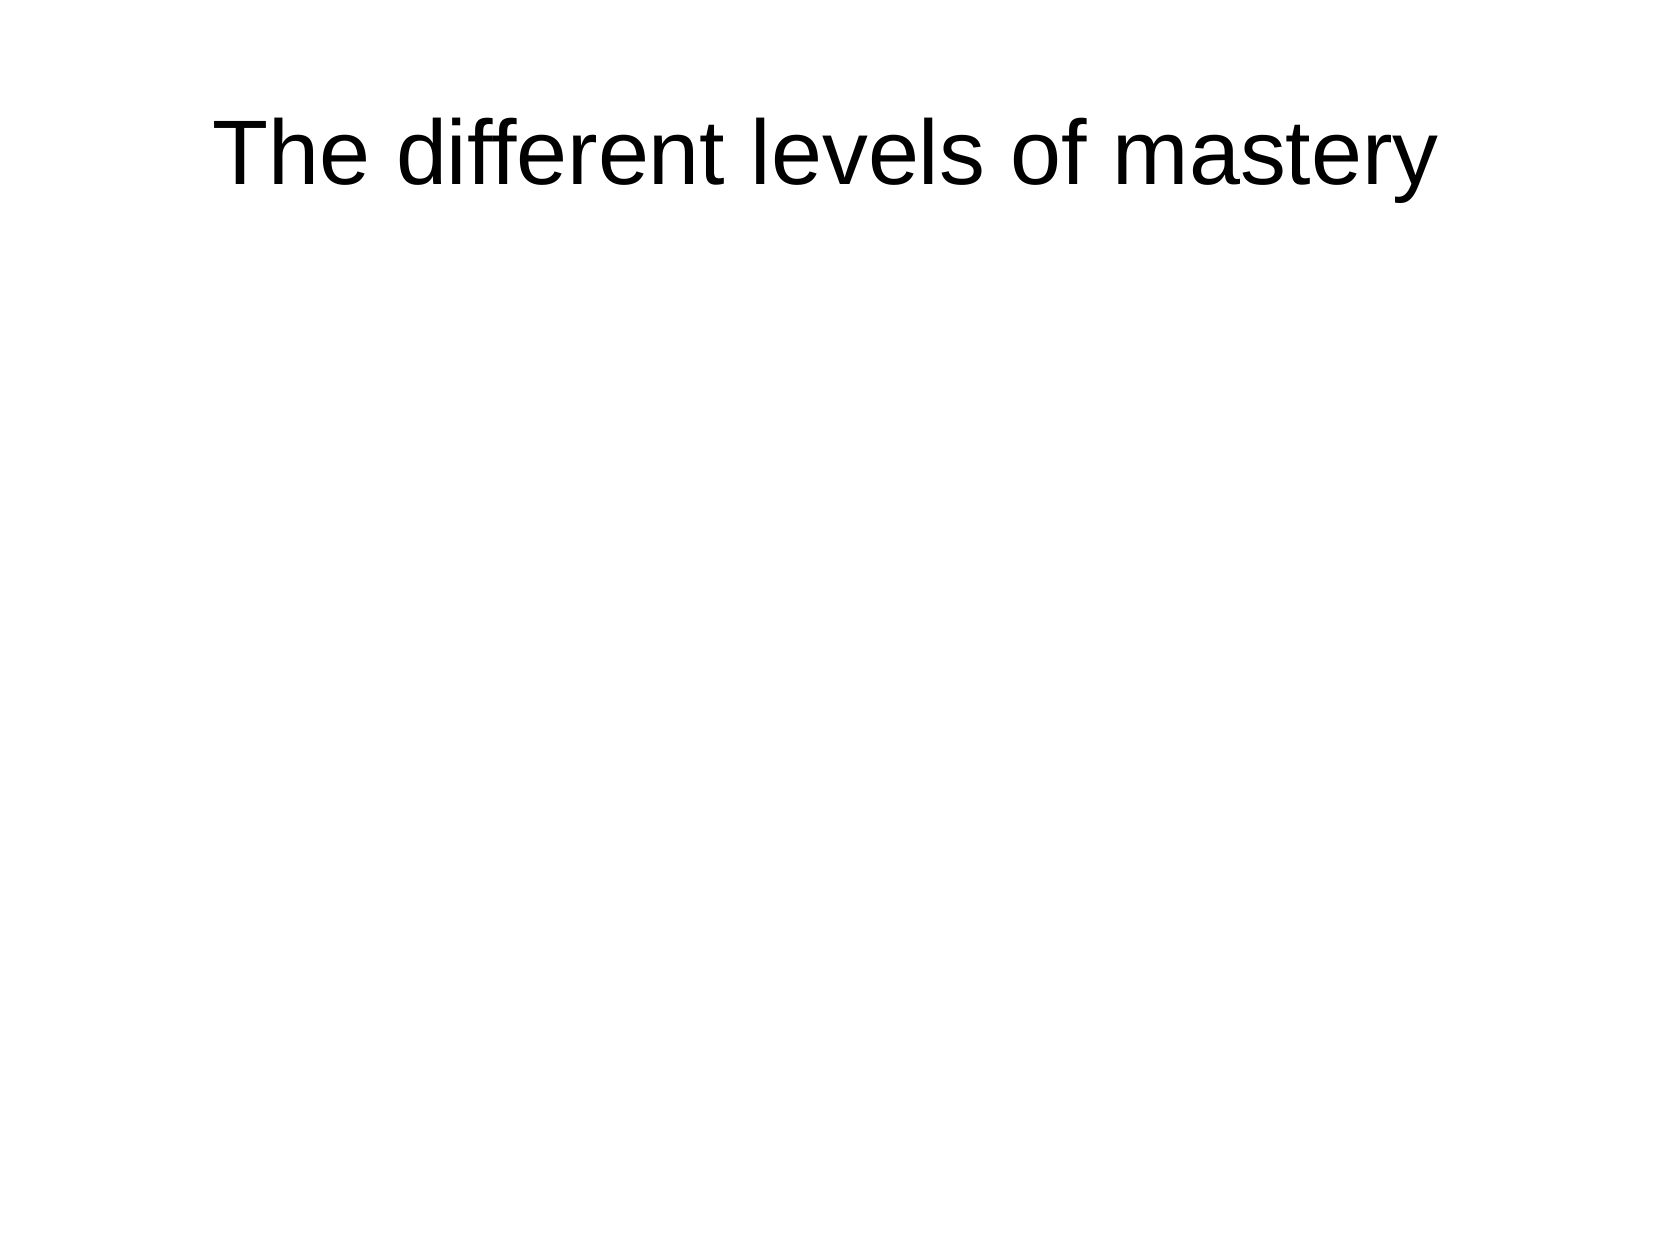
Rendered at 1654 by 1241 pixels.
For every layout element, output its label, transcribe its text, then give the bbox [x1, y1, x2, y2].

title The different levels of mastery [82, 49, 1571, 257]
